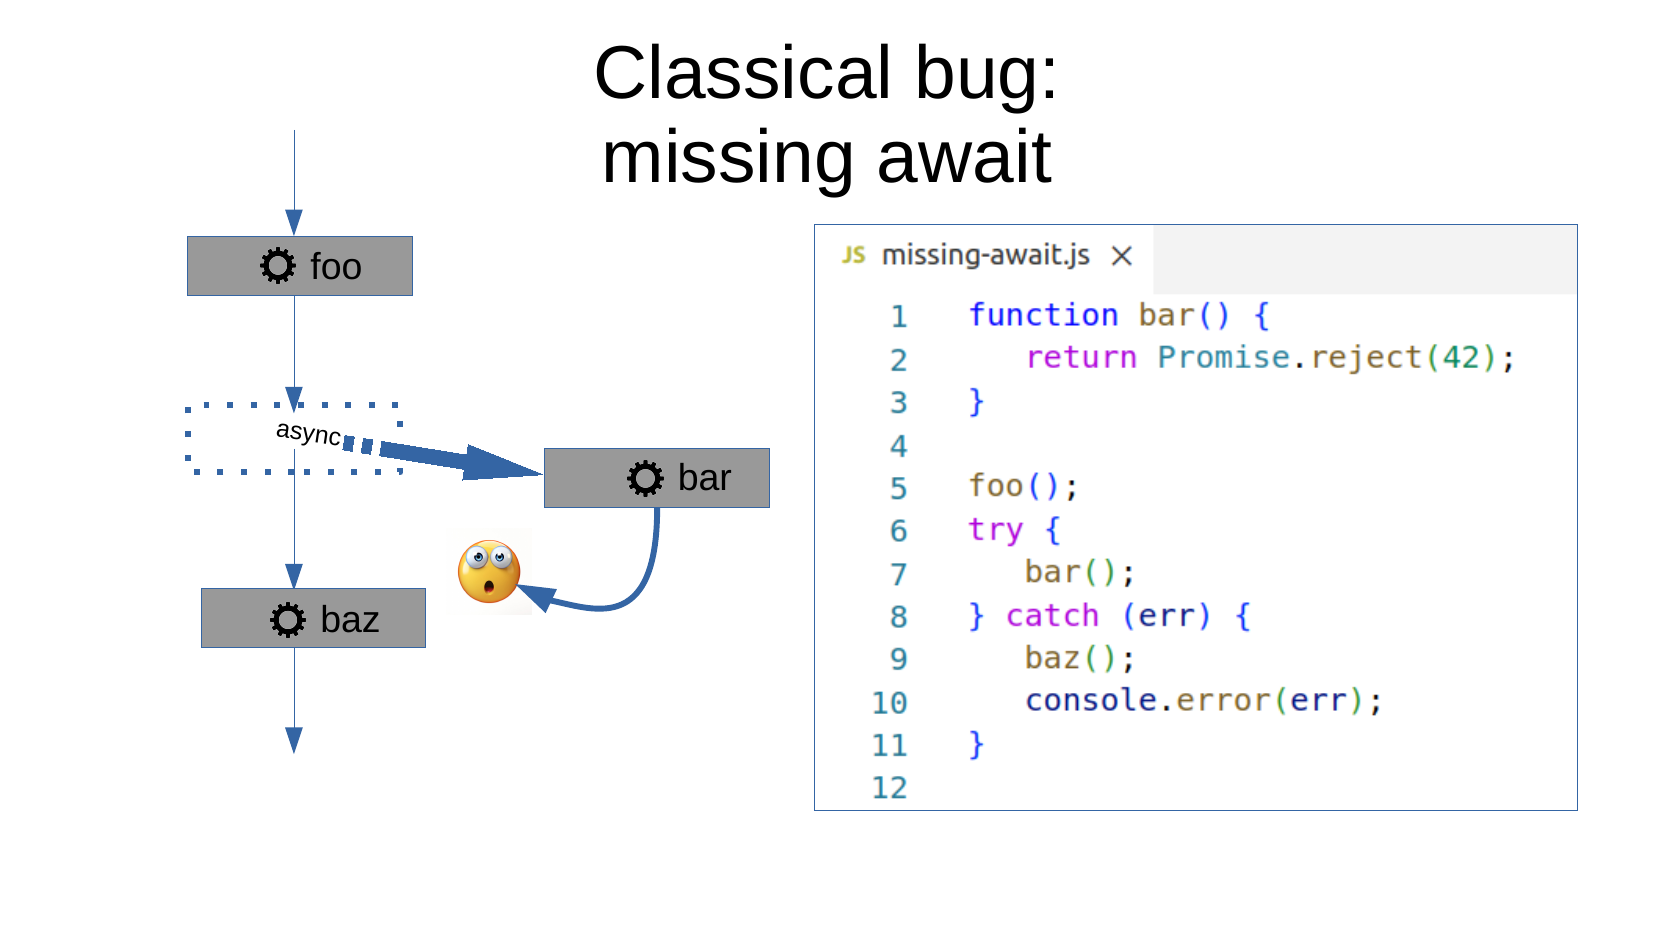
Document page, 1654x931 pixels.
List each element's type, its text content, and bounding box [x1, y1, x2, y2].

title Classical bug: missing await [82, 30, 1571, 199]
picture [627, 460, 663, 497]
text_box [413, 444, 543, 481]
text_box bar [663, 448, 780, 506]
text_box [201, 588, 426, 648]
text_box [187, 236, 413, 296]
picture [814, 224, 1578, 811]
text_box async [258, 404, 418, 473]
picture [260, 247, 295, 284]
picture [446, 528, 532, 615]
text_box foo [295, 238, 413, 296]
picture [270, 602, 305, 638]
text_box [544, 448, 770, 508]
text_box baz [305, 590, 423, 648]
